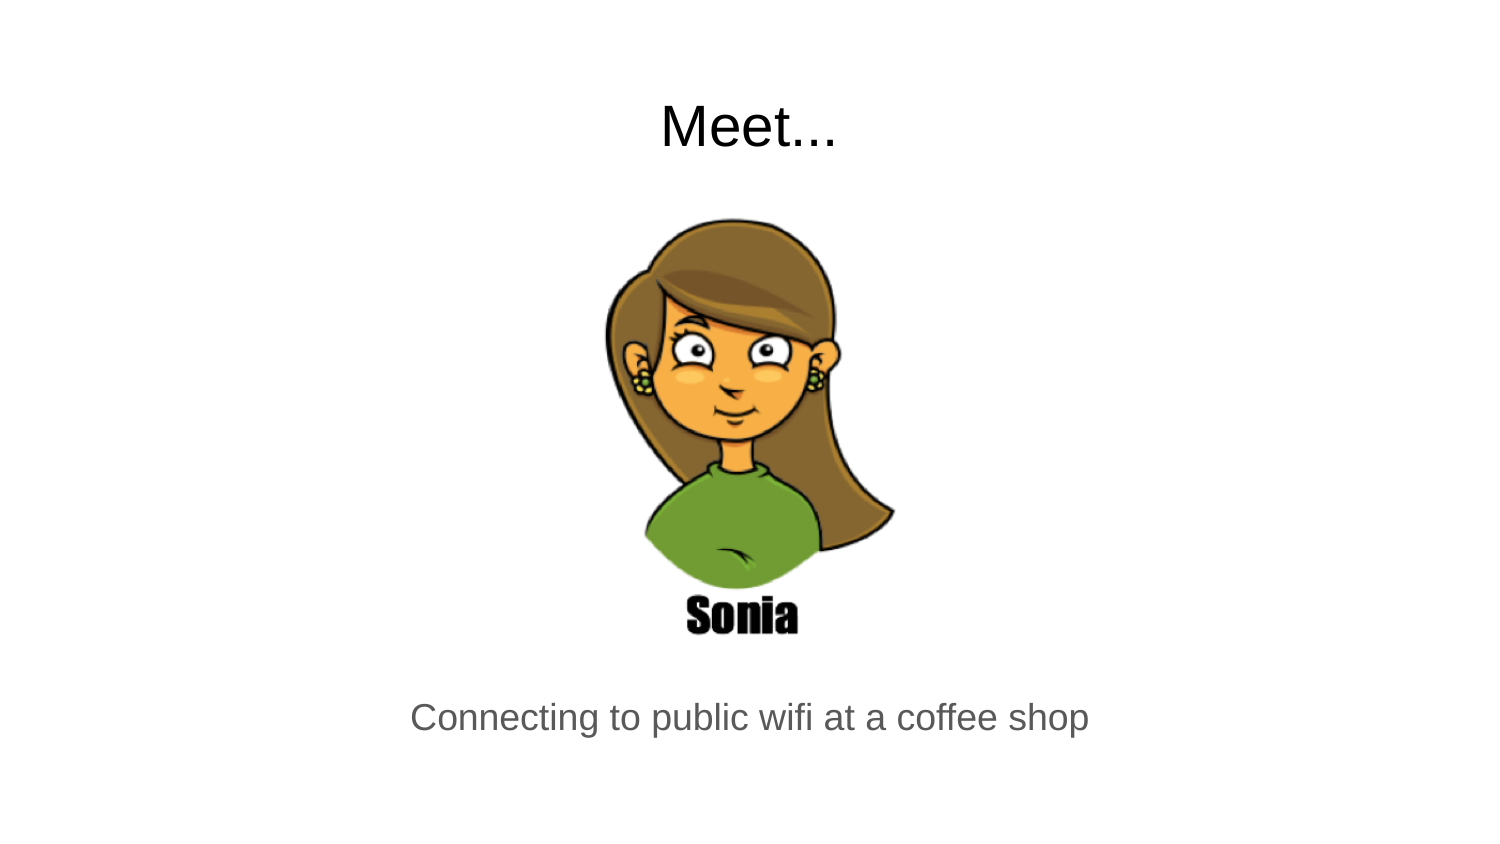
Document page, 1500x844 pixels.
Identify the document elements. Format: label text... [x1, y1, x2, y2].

picture [195, 167, 1291, 811]
title Meet... [51, 72, 1449, 167]
list Connecting to public wifi at a coffee shop [311, 678, 1189, 764]
